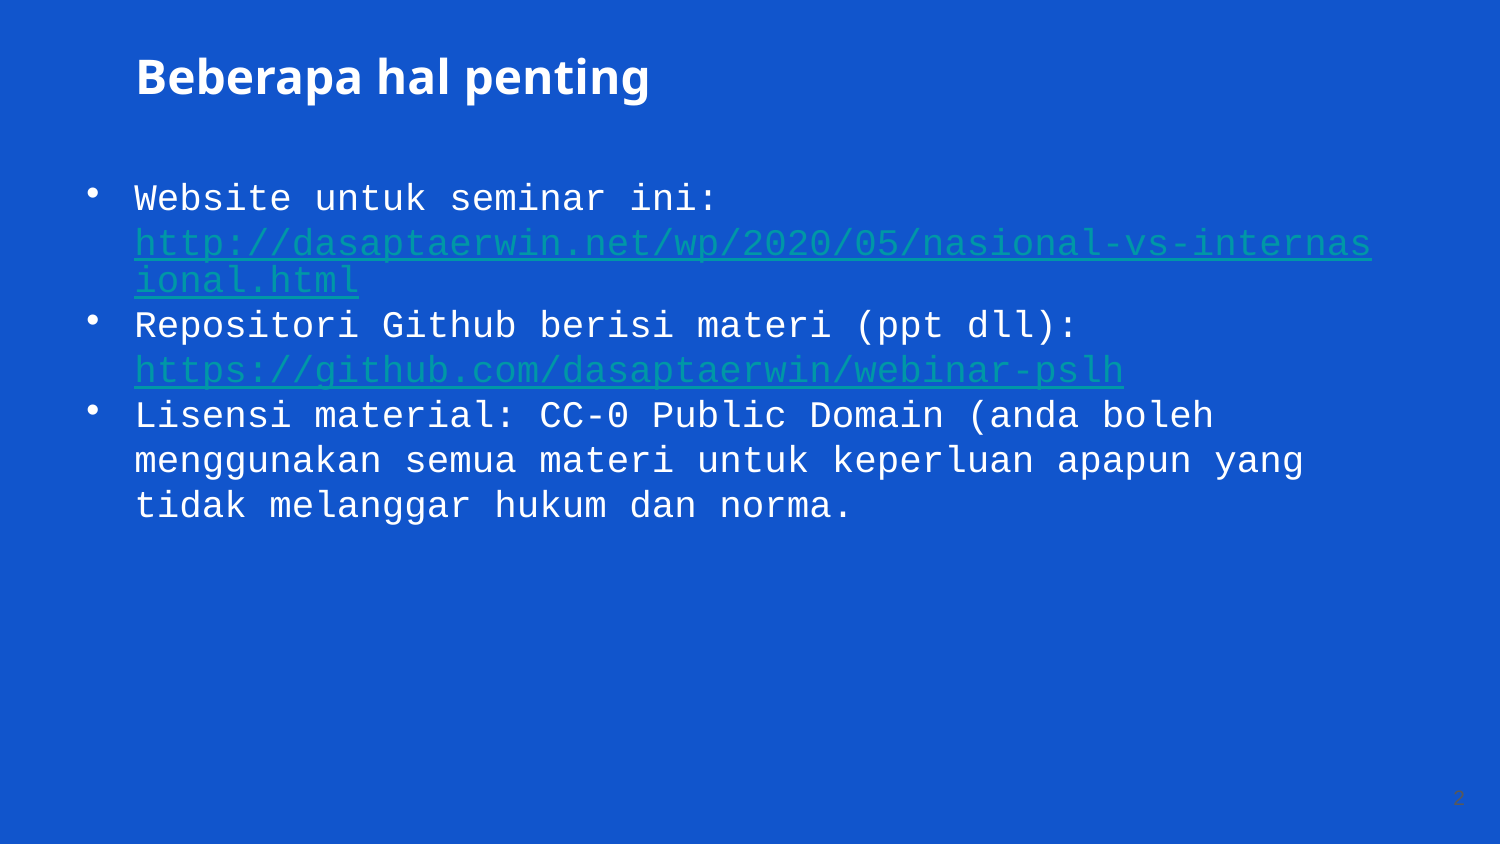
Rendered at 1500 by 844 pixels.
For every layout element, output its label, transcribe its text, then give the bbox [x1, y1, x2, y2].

slide_number <number> [1389, 764, 1480, 830]
text_box Website untuk seminar ini: http://dasaptaerwin.net/wp/2020/05/nasional-vs-internasional.html Repositori Github berisi materi (ppt dll): https://github.com/dasaptaerwin/webinar-pslh Lisensi material: CC-0 Public Domain (anda boleh menggunakan semua materi untuk keperluan apapun yang tidak melanggar hukum dan norma. [64, 165, 1408, 768]
text_box Beberapa hal penting [120, 17, 1471, 134]
